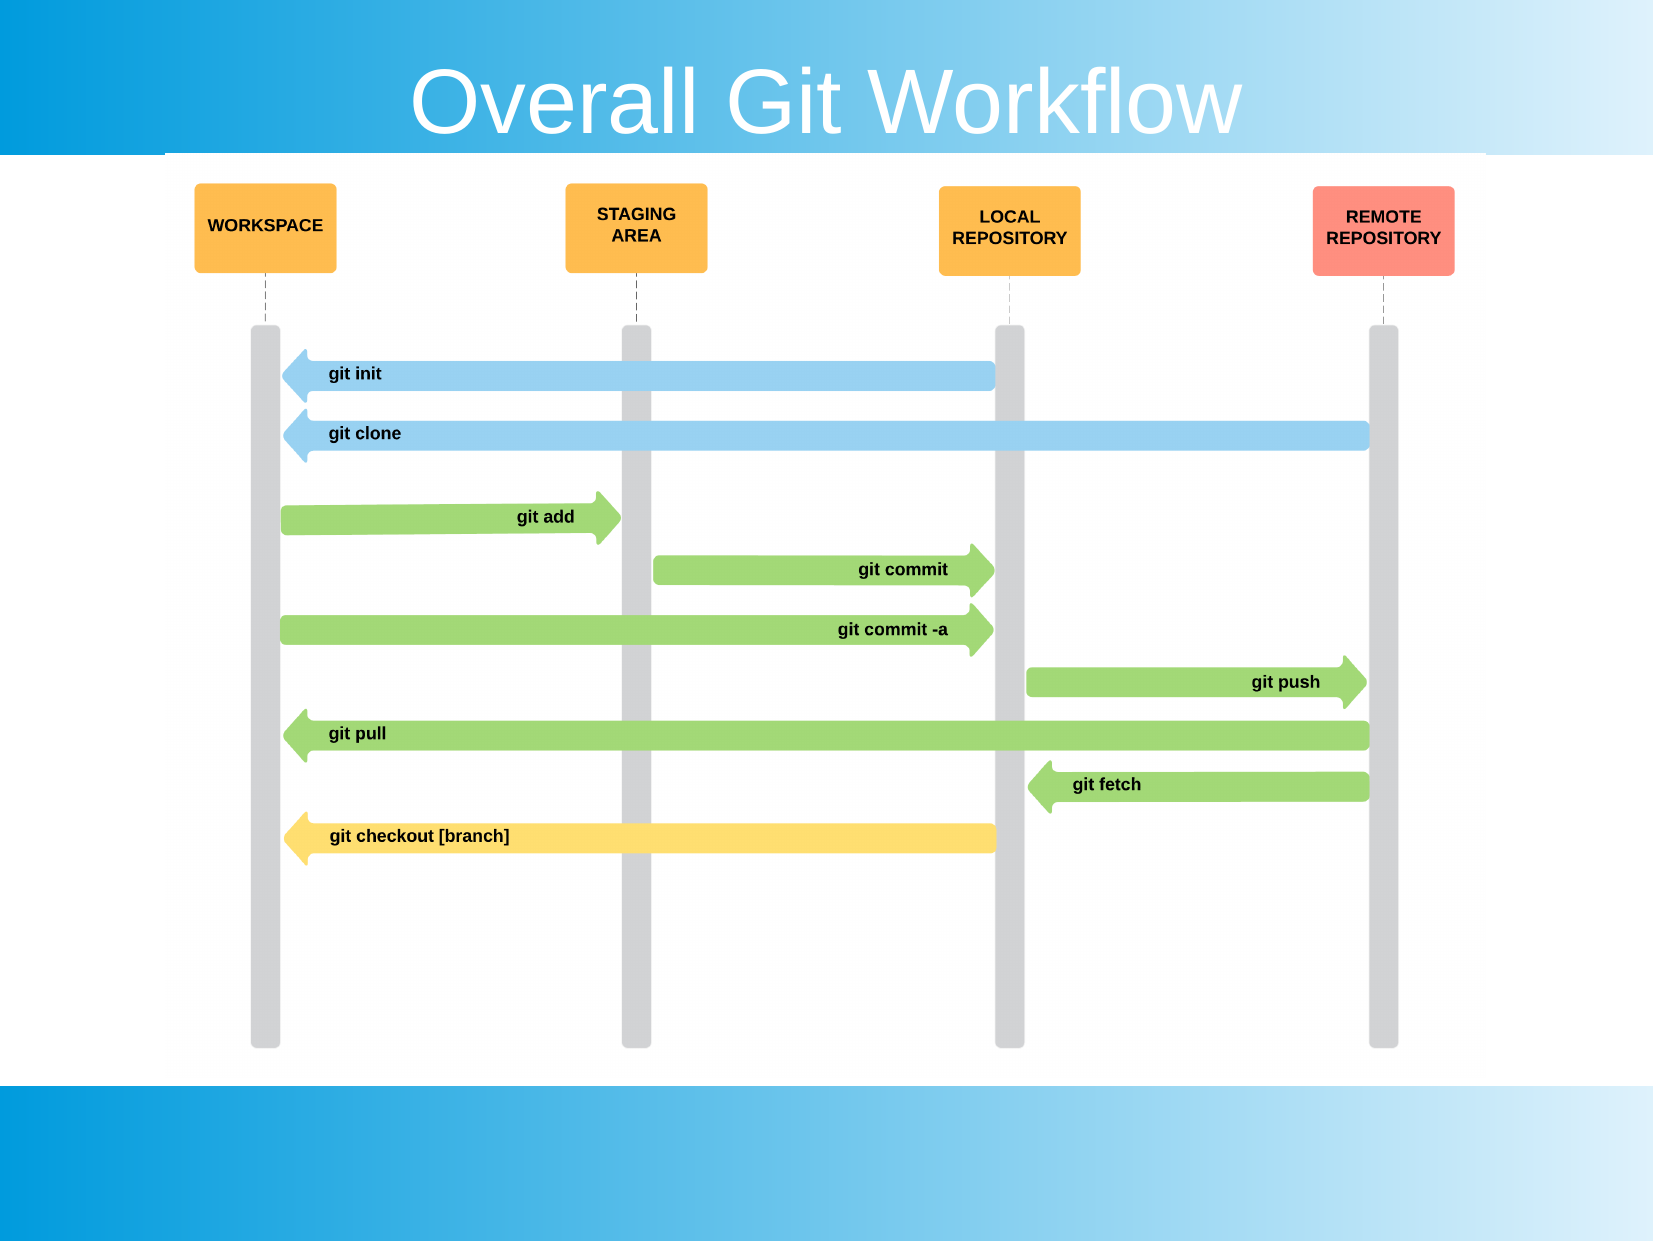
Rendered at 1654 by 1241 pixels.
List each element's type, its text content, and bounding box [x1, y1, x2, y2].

title Overall Git Workflow [82, 49, 1571, 155]
picture [165, 153, 1486, 1078]
